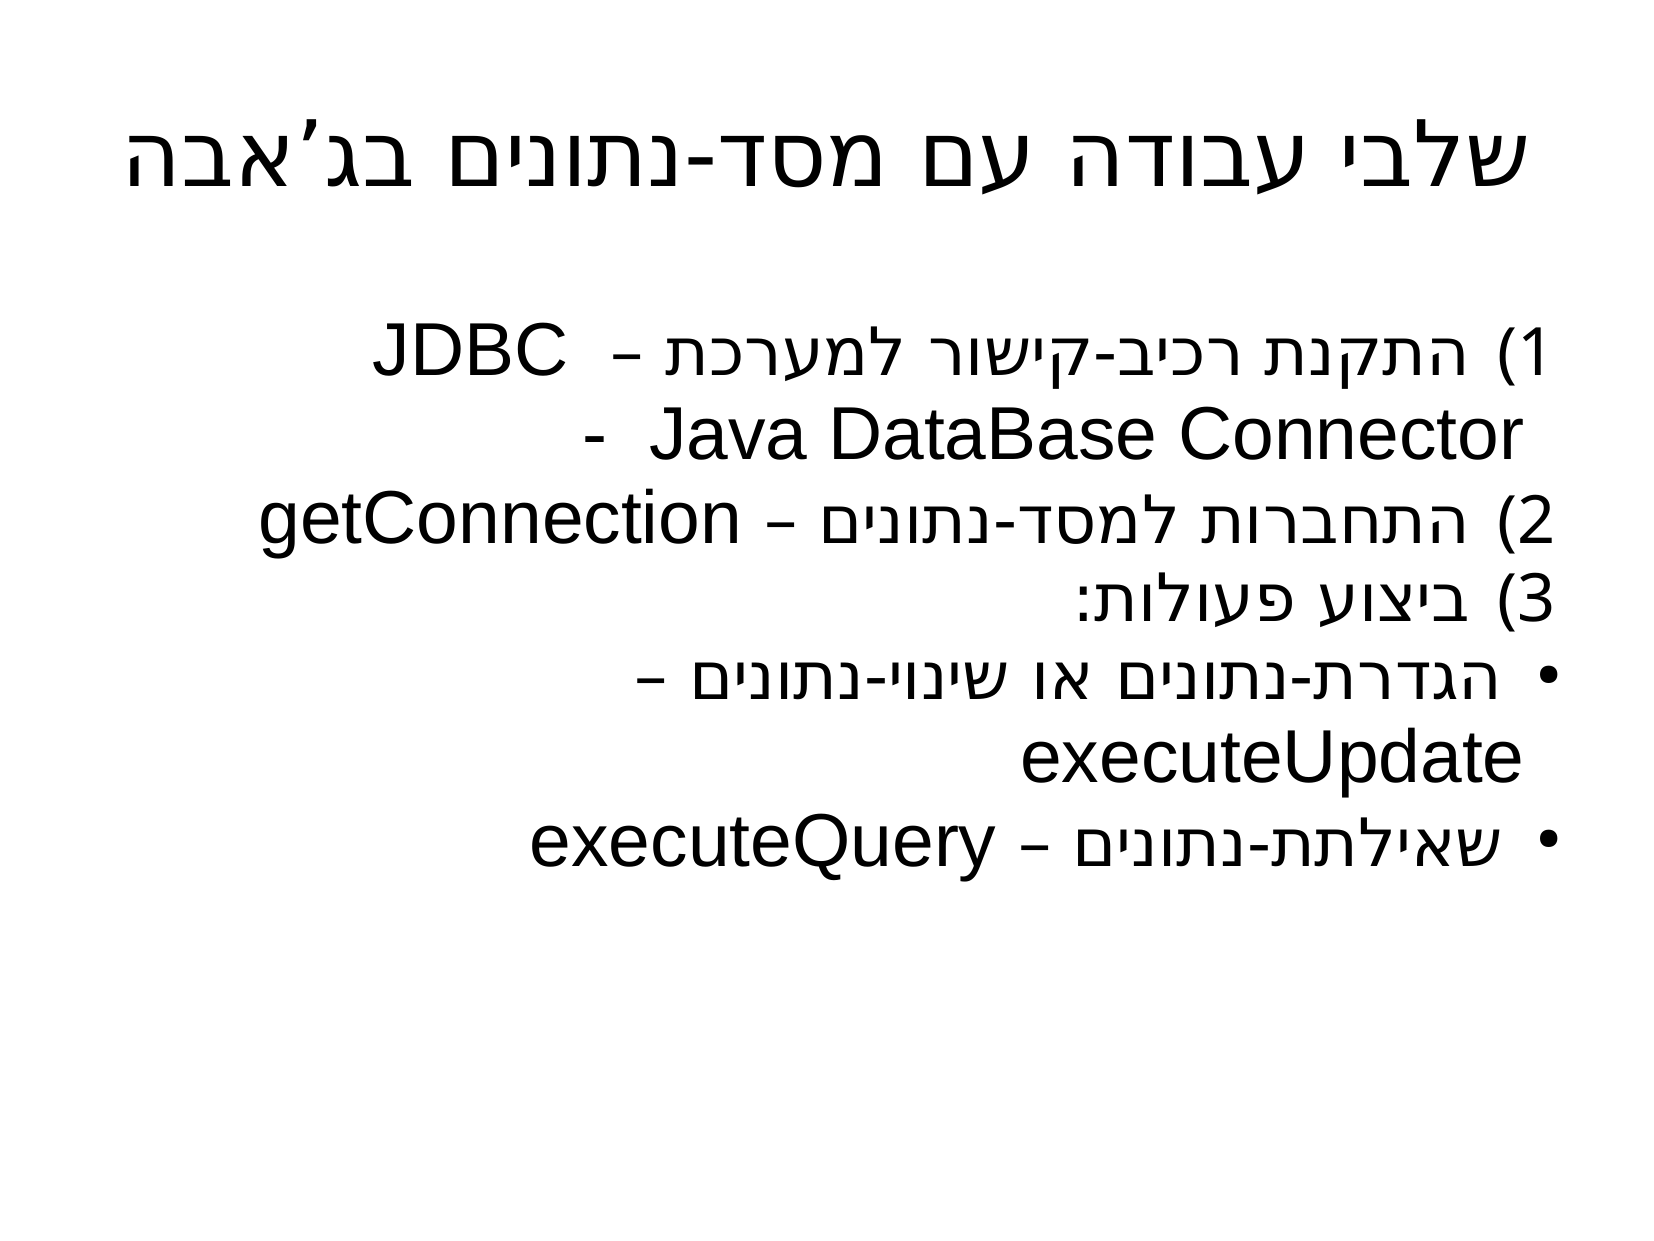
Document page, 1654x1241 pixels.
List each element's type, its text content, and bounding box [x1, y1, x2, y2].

title שלבי עבודה עם מסד-נתונים בג’אבה [82, 75, 1571, 226]
text_box התקנת רכיב-קישור למערכת – JDBC - Java DataBase Connector התחברות למסד-נתונים – getConnection ביצוע פעולות: הגדרת-נתונים או שינוי-נתונים – executeUpdate שאילתת-נתונים – executeQuery [150, 300, 1576, 819]
